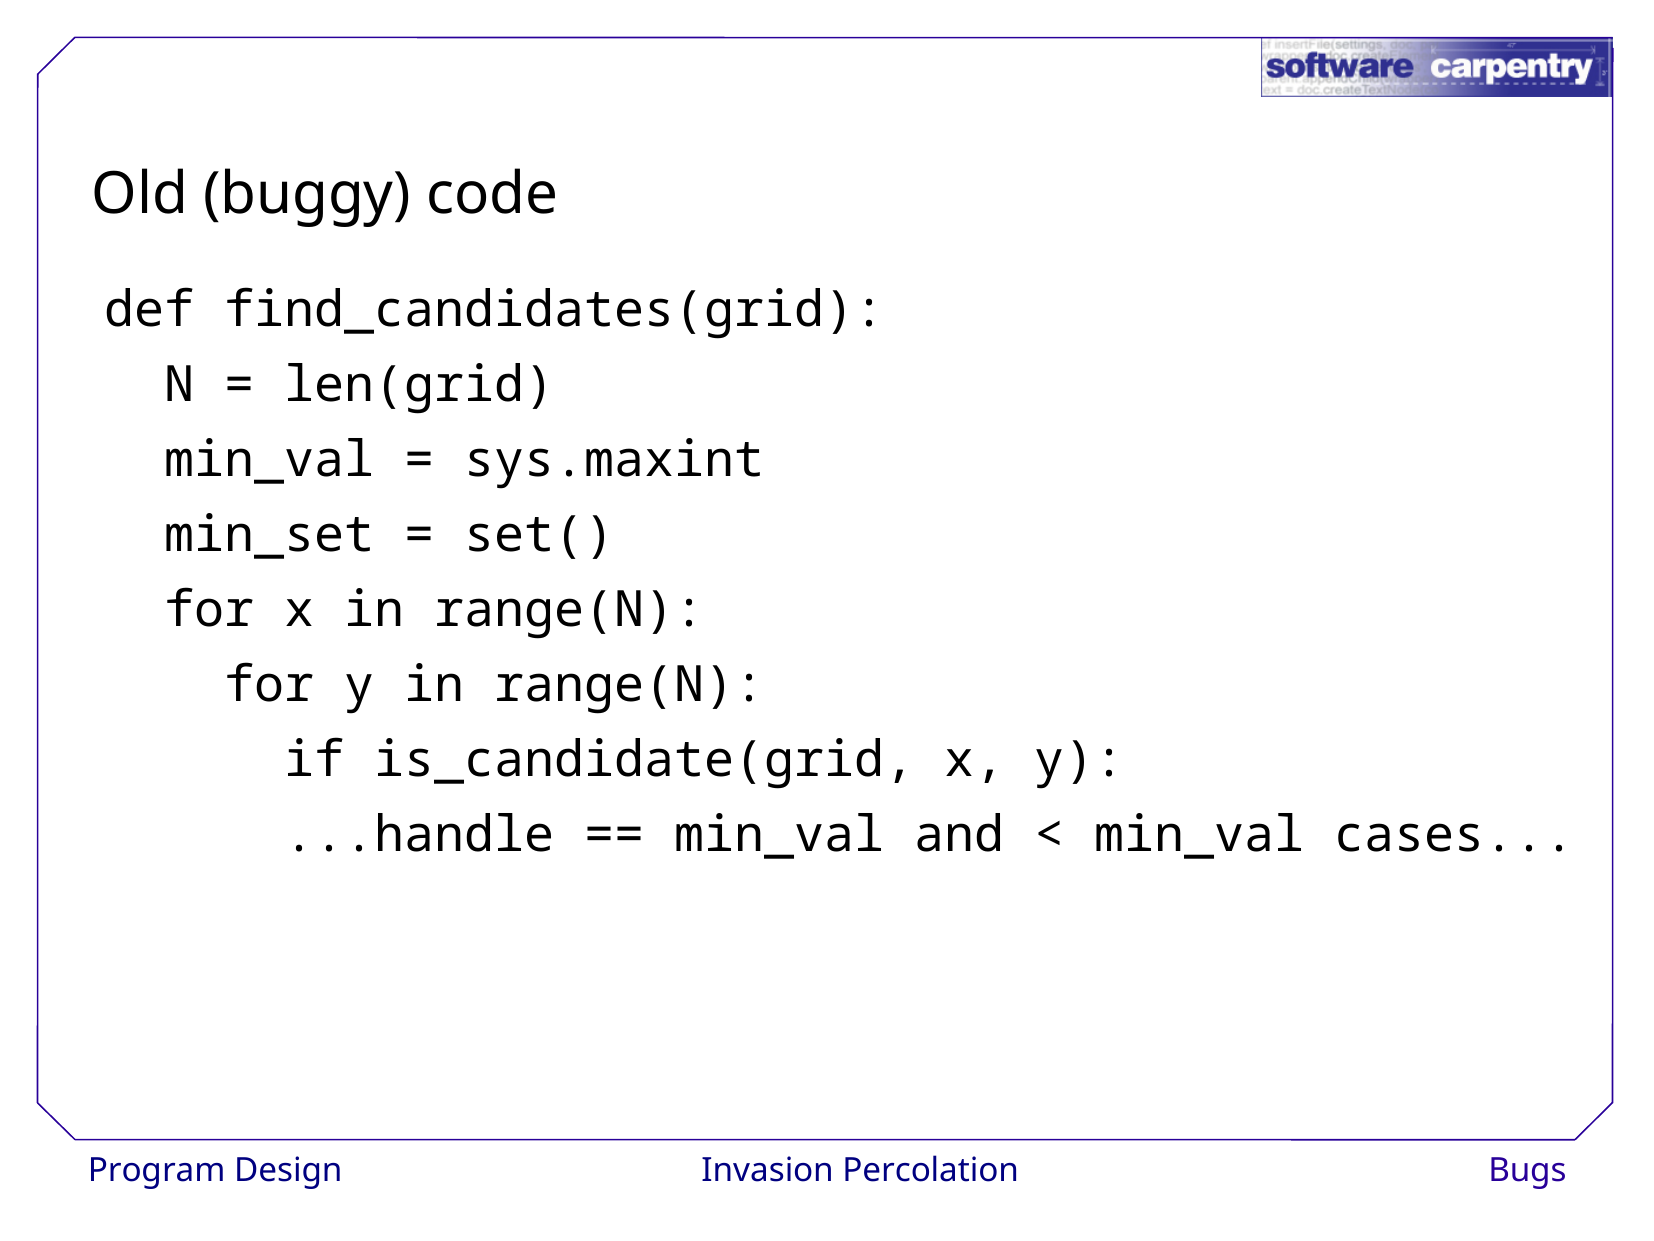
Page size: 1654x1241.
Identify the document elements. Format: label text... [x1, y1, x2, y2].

text_box Old (buggy) code [76, 112, 724, 233]
text_box def find_candidates(grid): N = len(grid) min_val = sys.maxint min_set = set() for x in range(N): for y in range(N): if is_candidate(grid, x, y): ...handle == min_val and < min_val cases... [89, 253, 1508, 1020]
picture [1261, 39, 1613, 97]
